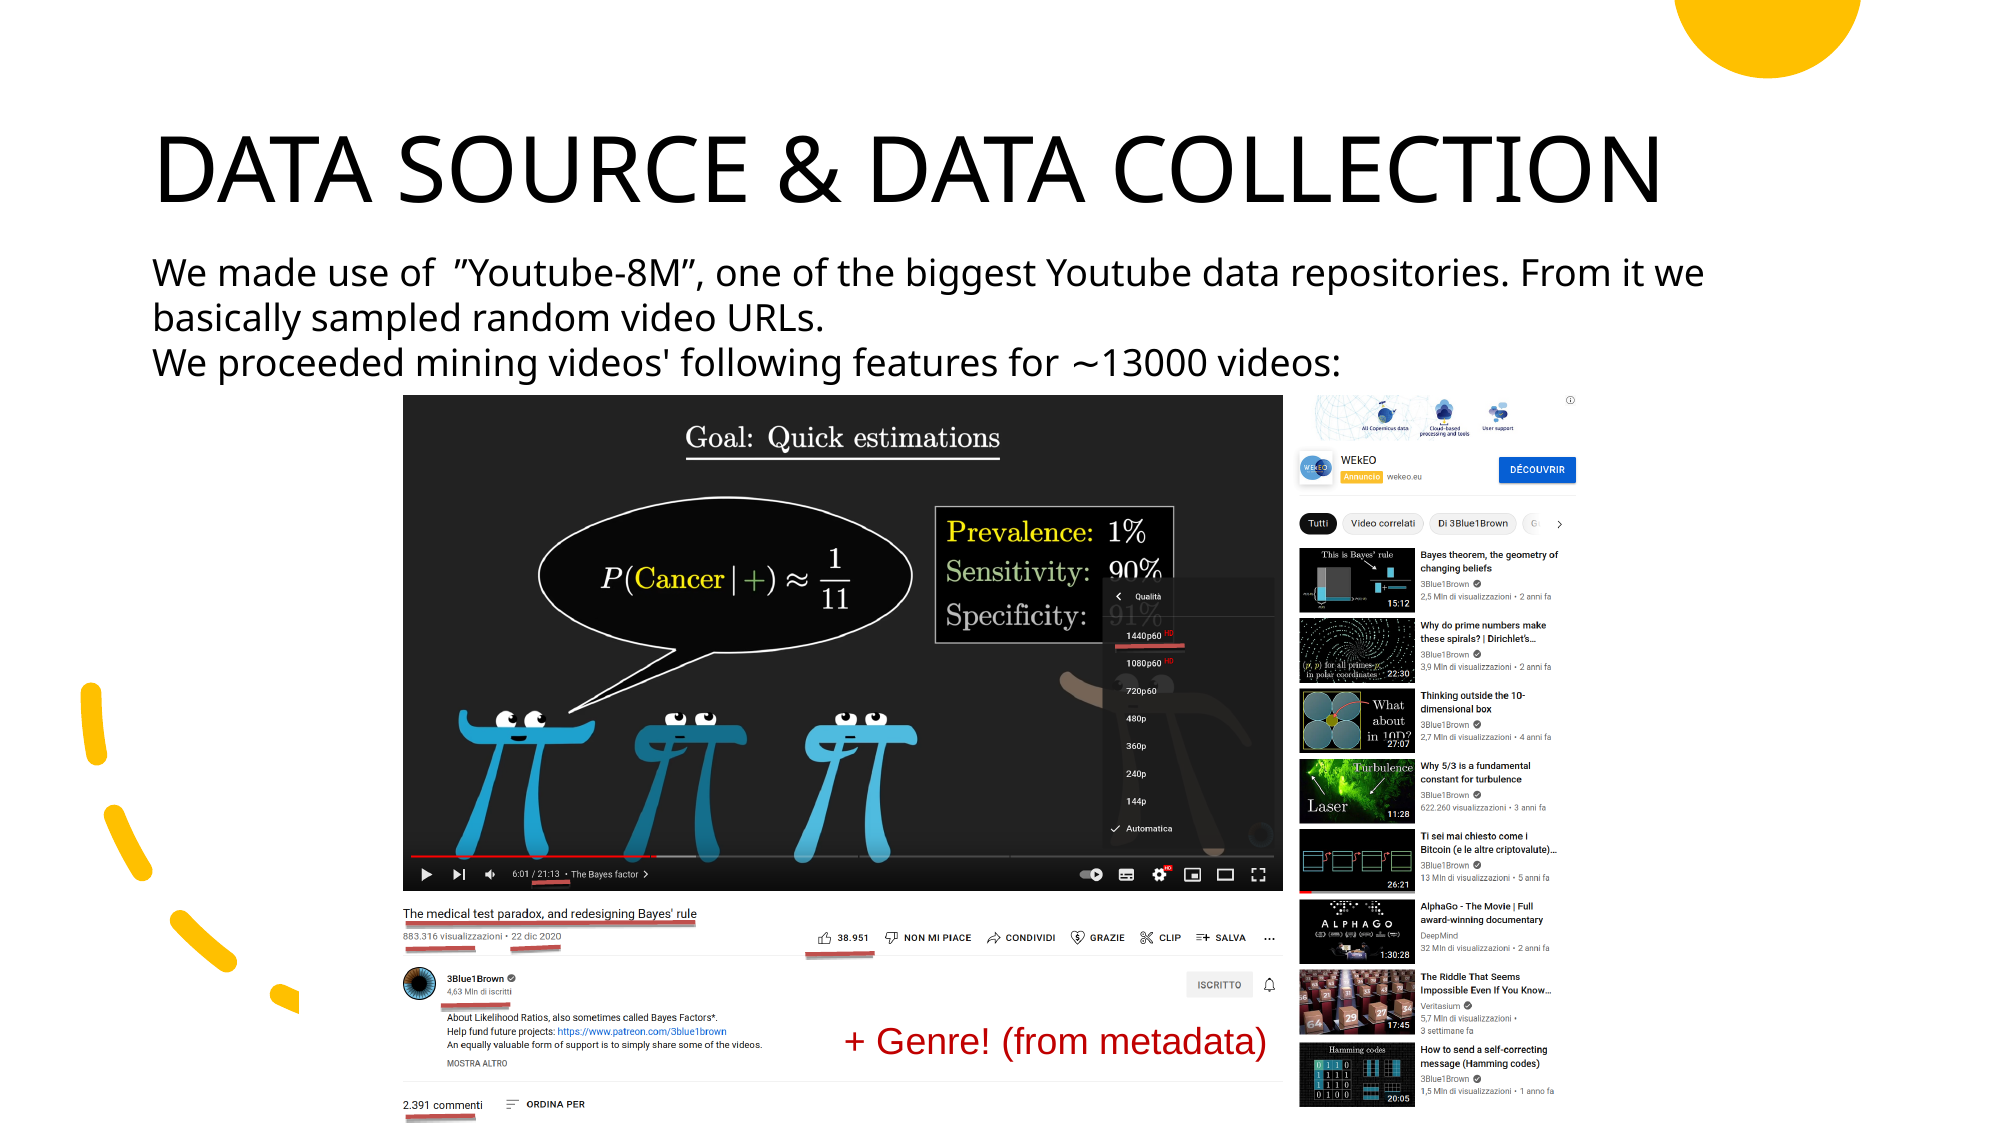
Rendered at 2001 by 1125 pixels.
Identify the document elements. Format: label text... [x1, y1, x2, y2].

picture [299, 390, 1700, 1110]
text_box We made use of ”Youtube-8M”, one of the biggest Youtube data repositories. From it we basically sampled random video URLs. We proceeded mining videos' following features for ∼13000 videos: [137, 242, 1881, 437]
text_box DATA SOURCE & DATA COLLECTION [137, 60, 1862, 242]
text_box [0, 0, 2000, 1125]
text_box + Genre! (from metadata) [829, 1009, 1305, 1071]
